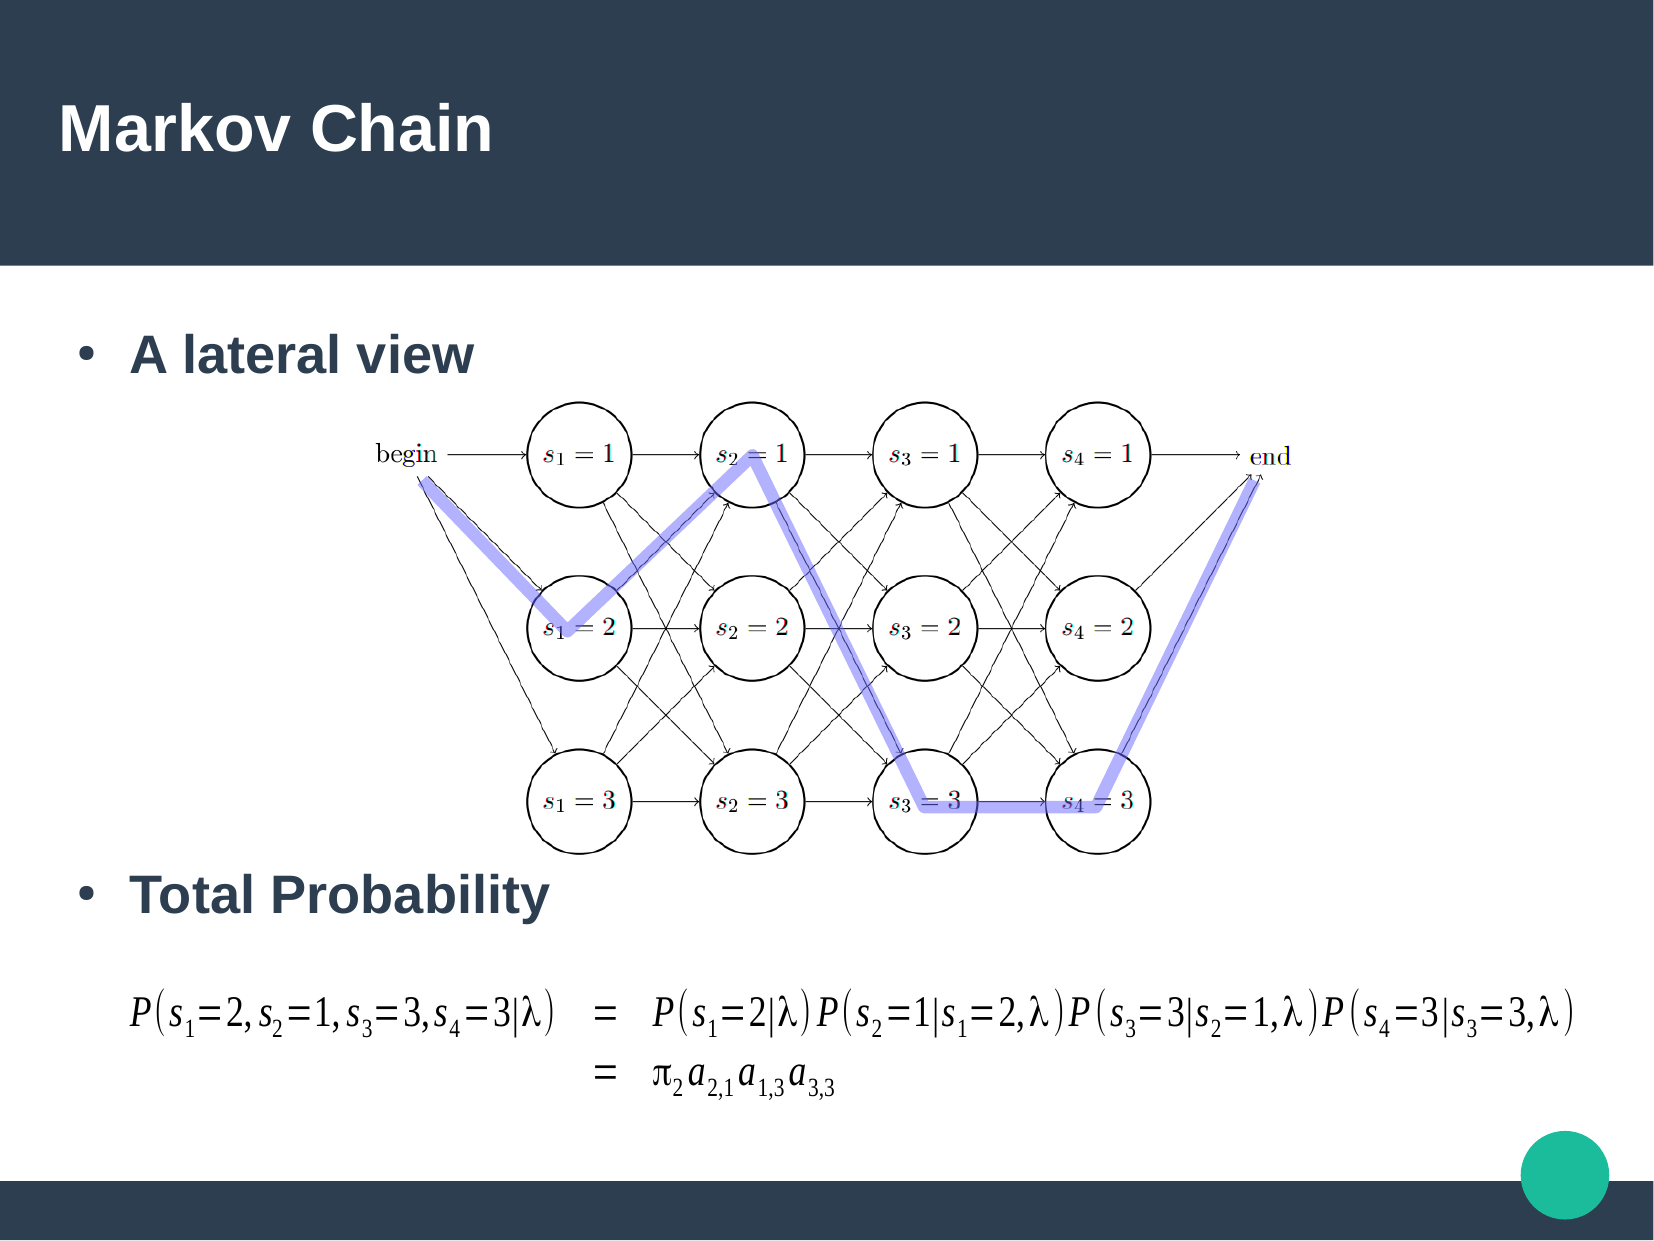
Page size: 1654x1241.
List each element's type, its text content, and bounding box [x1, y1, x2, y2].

list A lateral view Total Probability [59, 324, 1595, 1152]
title Markov Chain [59, 49, 1595, 207]
chart [118, 983, 1583, 1103]
